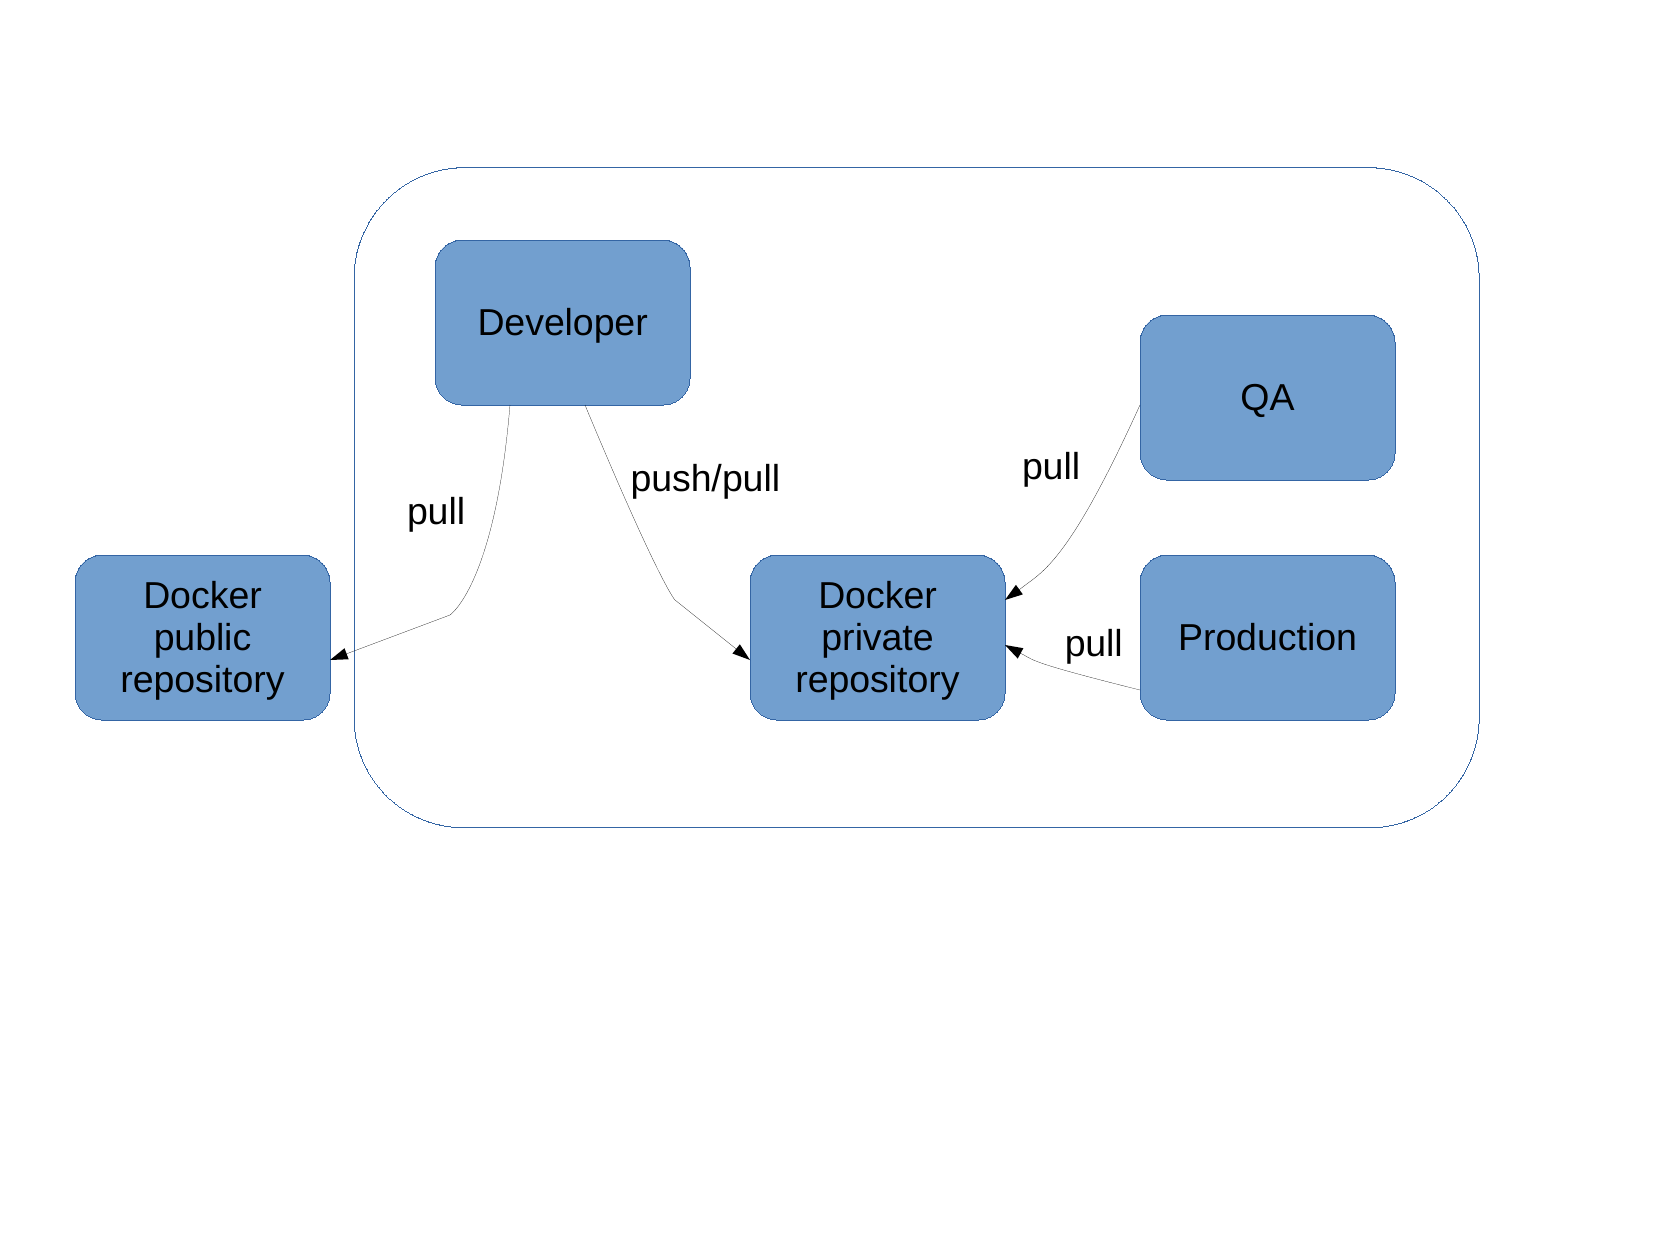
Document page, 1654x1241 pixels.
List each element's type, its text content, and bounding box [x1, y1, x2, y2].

text_box push/pull [615, 450, 796, 507]
text_box pull [1007, 438, 1096, 496]
text_box [1459, 498, 1501, 556]
text_box pull [392, 483, 481, 541]
text_box pull [1050, 615, 1138, 672]
text_box Developer [435, 240, 691, 406]
text_box [819, 810, 860, 867]
text_box Docker private repository [750, 555, 1006, 721]
text_box QA [1140, 315, 1396, 481]
text_box Docker public repository [75, 555, 331, 721]
text_box Production [1140, 555, 1396, 721]
